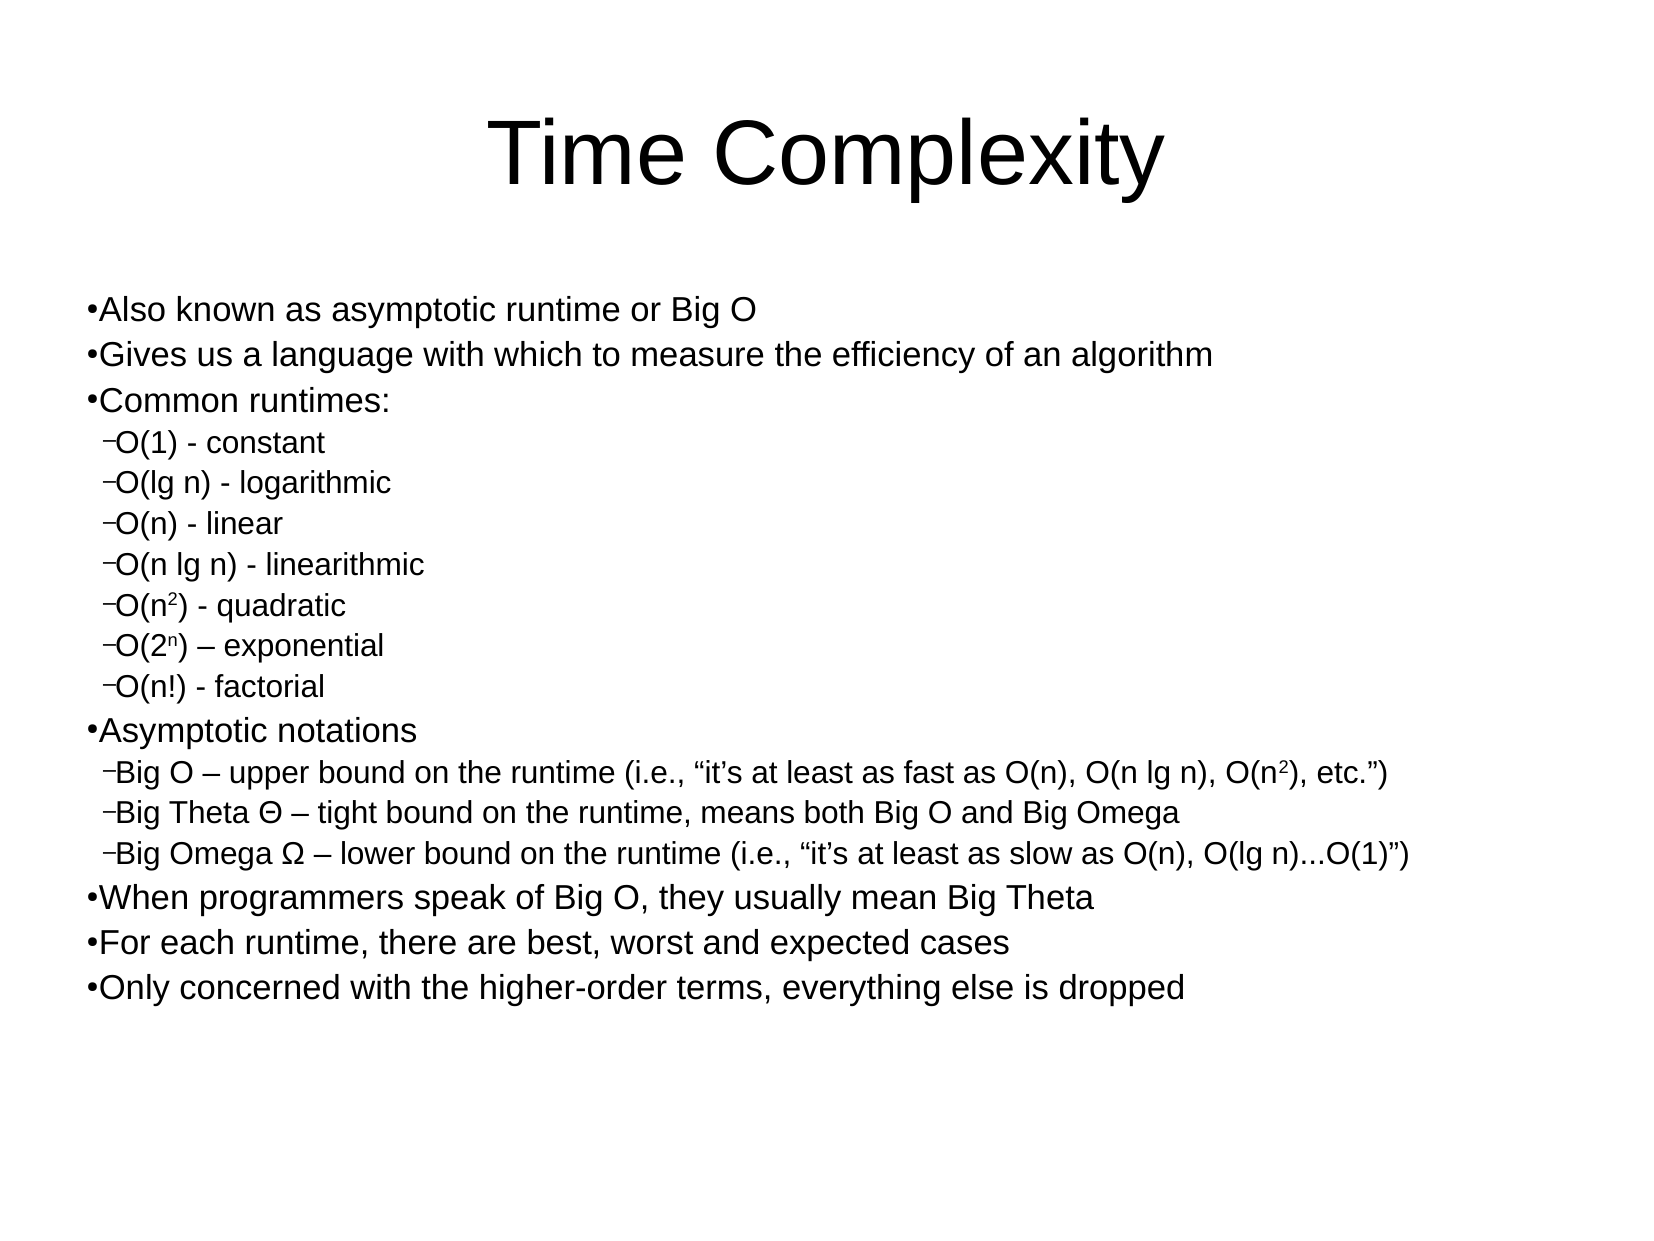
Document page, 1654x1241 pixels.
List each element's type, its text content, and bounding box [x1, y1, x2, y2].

list Also known as asymptotic runtime or Big O Gives us a language with which to measure the efficiency of an algorithm Common runtimes: O(1) - constant O(lg n) - logarithmic O(n) - linear O(n lg n) - linearithmic O(n2) - quadratic O(2n) – exponential O(n!) - factorial Asymptotic notations Big O – upper bound on the runtime (i.e., “it’s at least as fast as O(n), O(n lg n), O(n2), etc.”) Big Theta Θ – tight bound on the runtime, means both Big O and Big Omega Big Omega Ω – lower bound on the runtime (i.e., “it’s at least as slow as O(n), O(lg n)...O(1)”) When programmers speak of Big O, they usually mean Big Theta For each runtime, there are best, worst and expected cases Only concerned with the higher-order terms, everything else is dropped [82, 290, 1571, 1010]
title Time Complexity [82, 49, 1571, 257]
